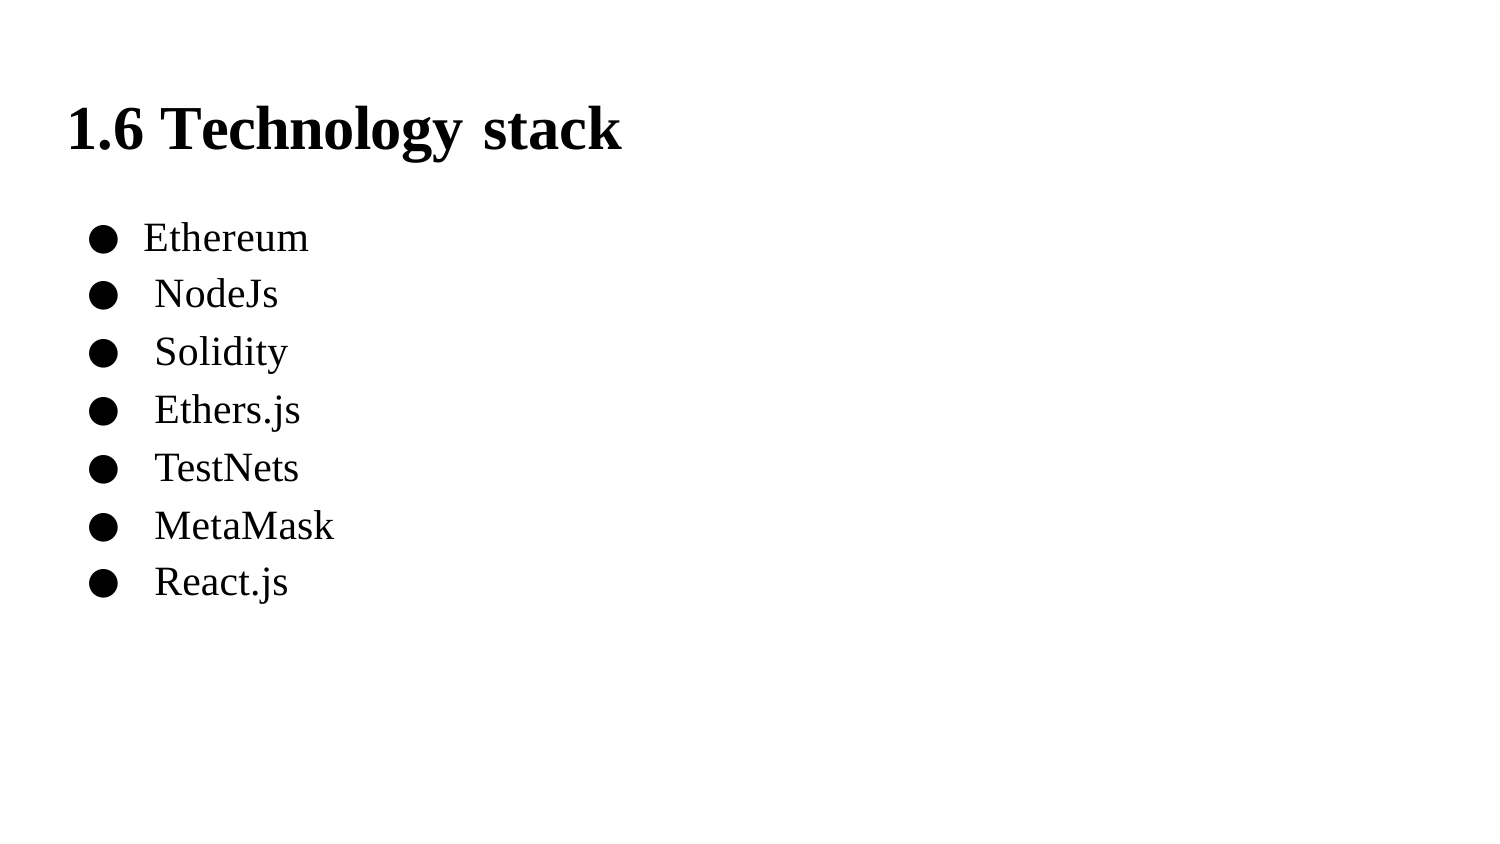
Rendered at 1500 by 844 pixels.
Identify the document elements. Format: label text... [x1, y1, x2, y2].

text_box Ethereum NodeJs Solidity Ethers.js TestNets MetaMask React.js [82, 201, 335, 607]
title 1.6 Technology stack [64, 84, 627, 164]
